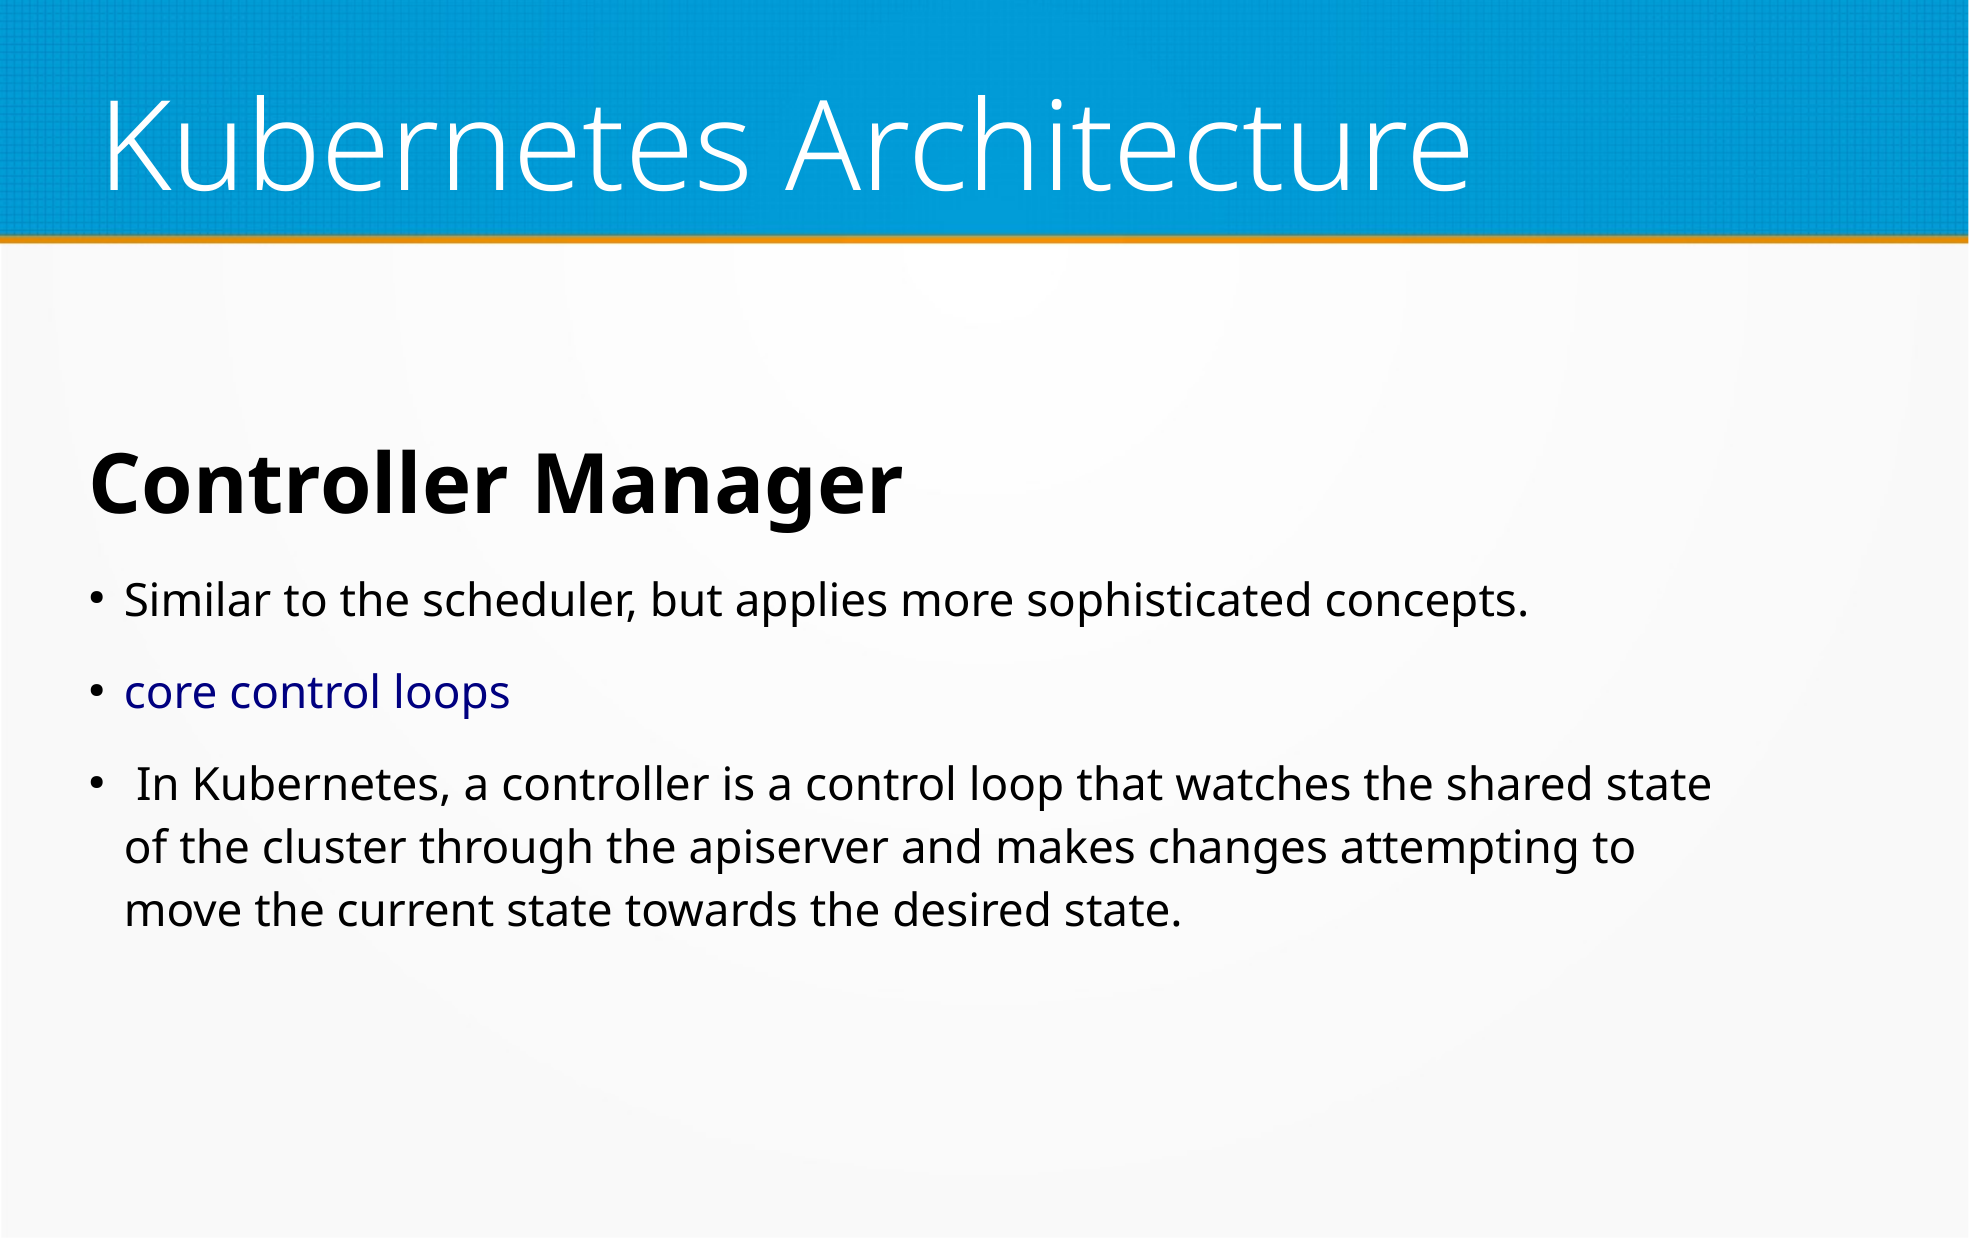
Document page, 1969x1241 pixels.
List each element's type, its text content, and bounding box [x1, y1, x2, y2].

picture [0, 233, 1969, 1241]
title Kubernetes Architecture [98, 19, 1870, 227]
text_box Controller Manager Similar to the scheduler, but applies more sophisticated concepts. core control loops In Kubernetes, a controller is a control loop that watches the shared state of the cluster through the apiserver and makes changes attempting to move the current state towards the desired state. [82, 438, 1772, 1019]
